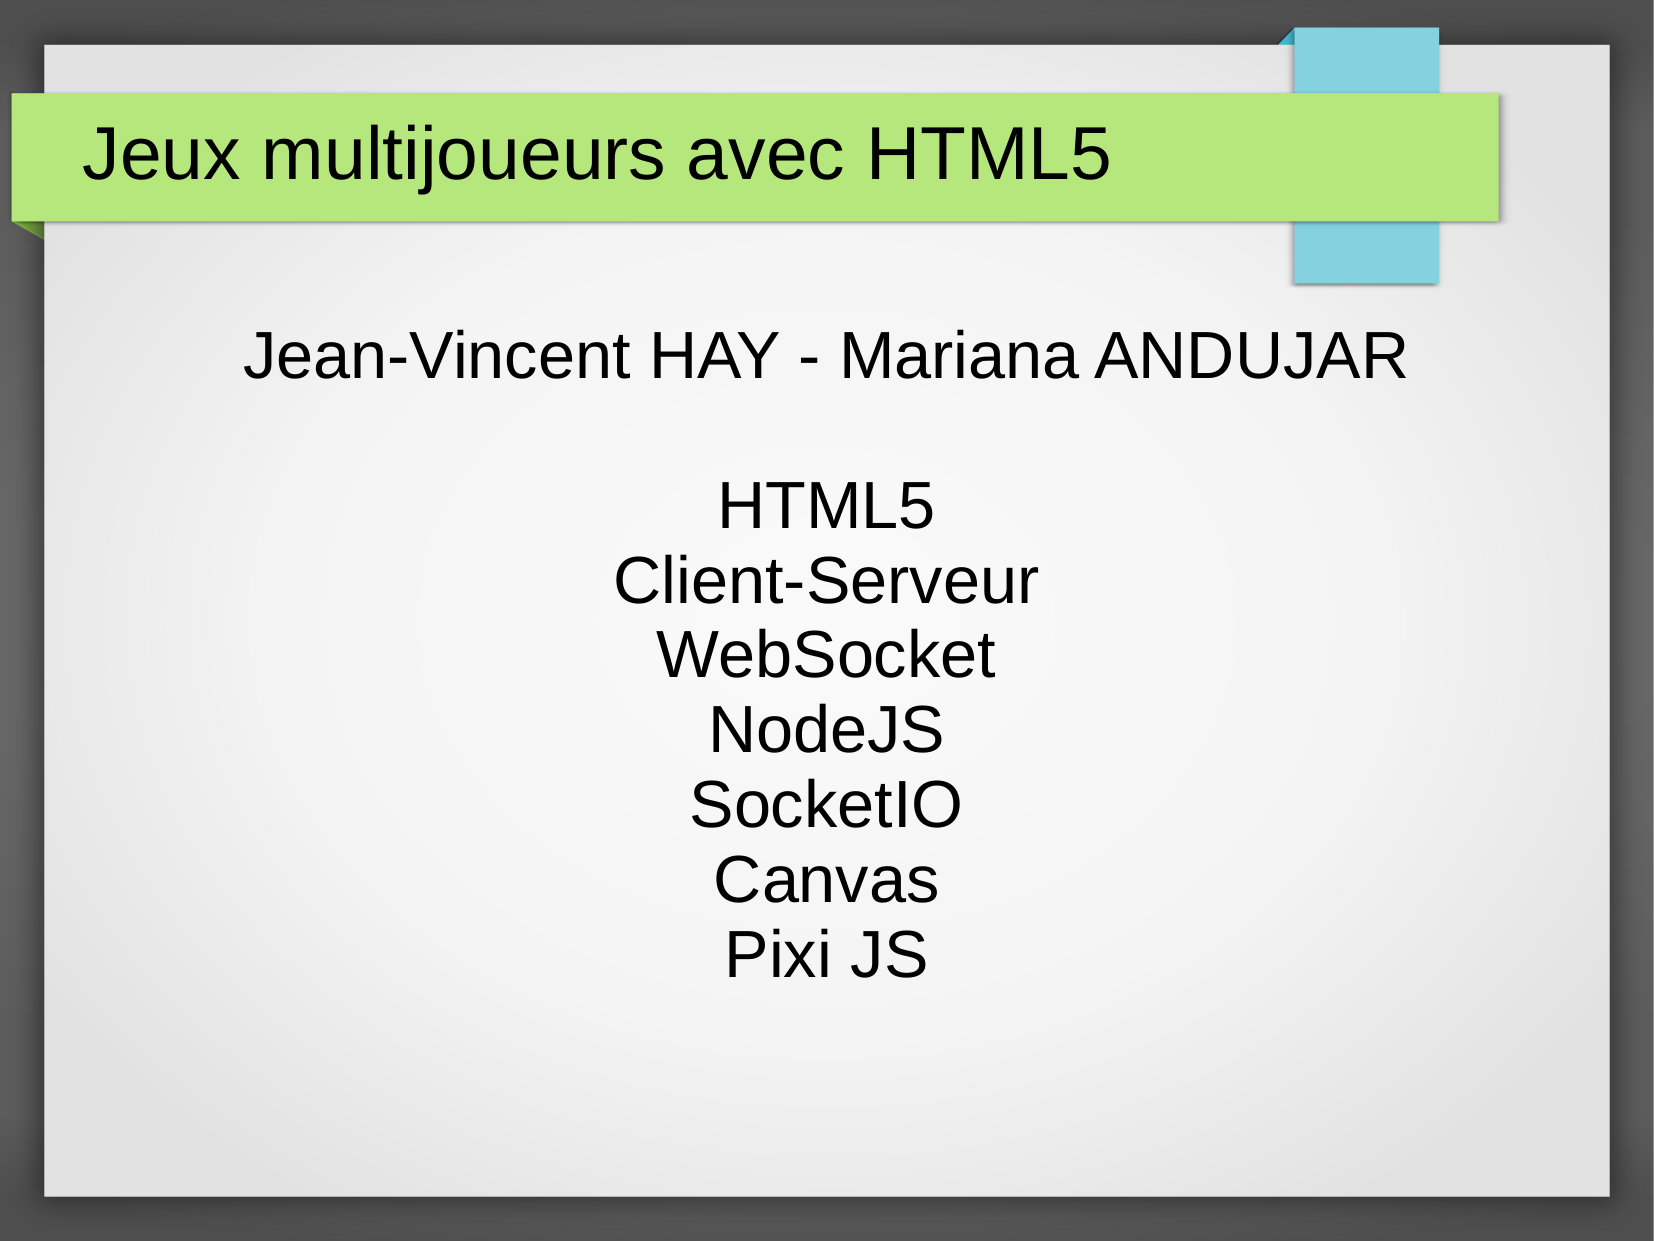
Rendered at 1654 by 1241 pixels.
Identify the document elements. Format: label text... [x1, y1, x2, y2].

subtitle Jean-Vincent HAY - Mariana ANDUJAR HTML5 Client-Serveur WebSocket NodeJS SocketIO Canvas Pixi JS [82, 295, 1571, 1015]
picture [0, 0, 1654, 1241]
title Jeux multijoueurs avec HTML5 [82, 94, 1264, 213]
